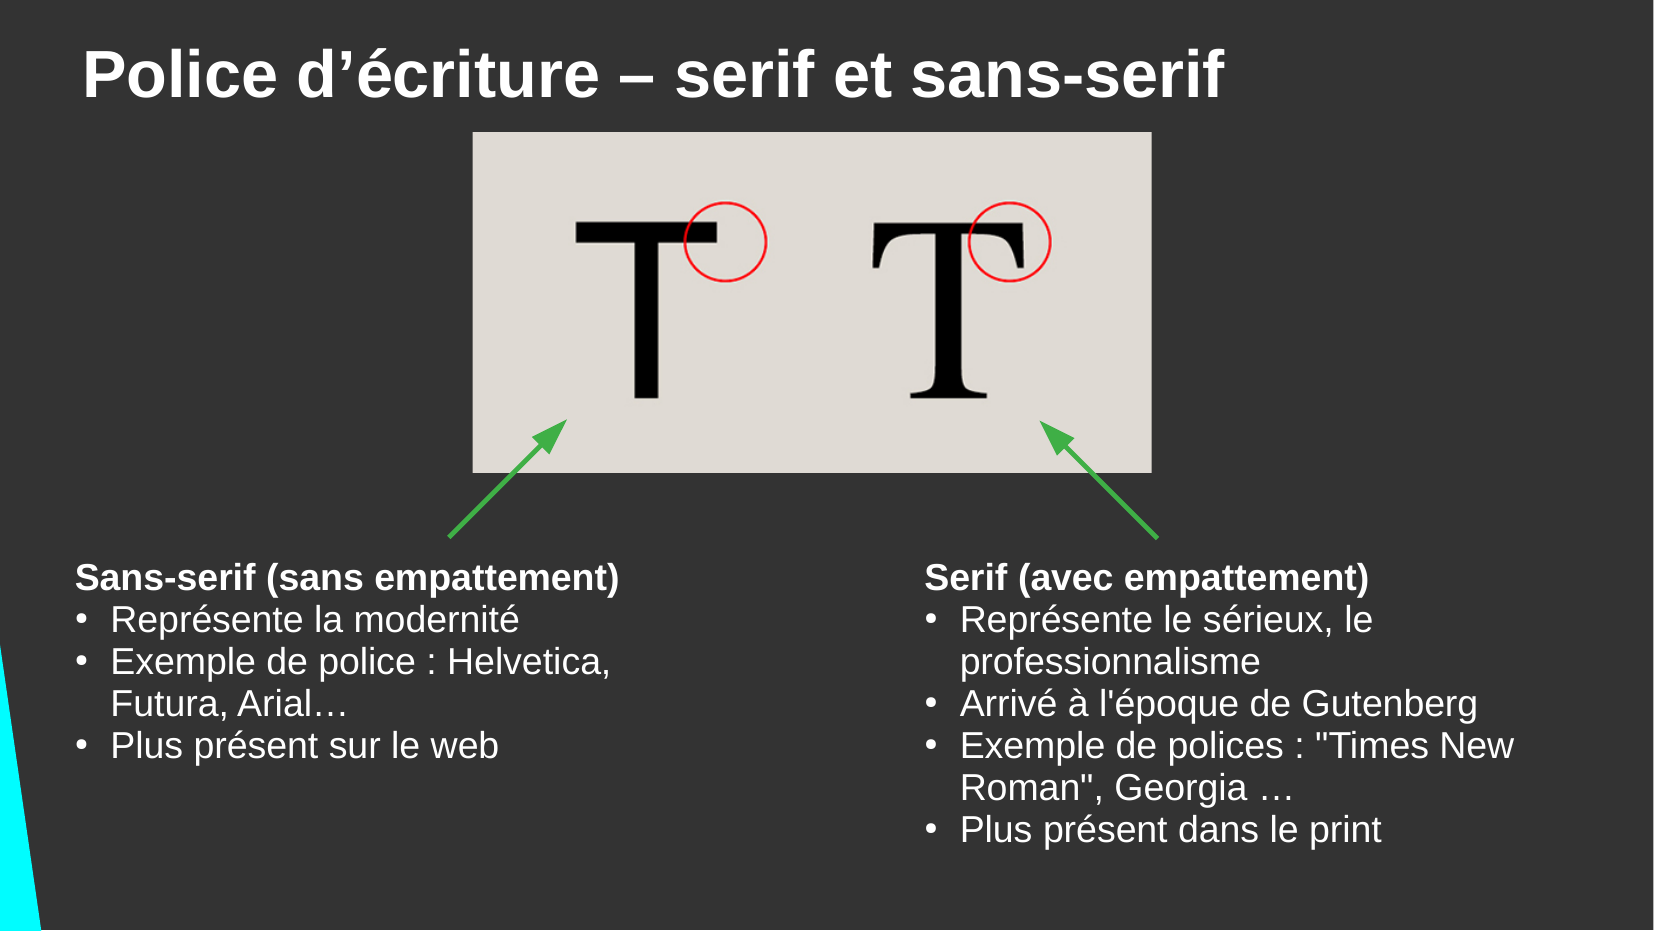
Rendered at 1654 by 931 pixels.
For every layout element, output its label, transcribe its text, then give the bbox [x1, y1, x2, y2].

text_box [0, 644, 42, 931]
picture [472, 132, 1152, 473]
text_box Serif (avec empattement) Représente le sérieux, le professionnalisme Arrivé à l'époque de Gutenberg Exemple de polices : "Times New Roman", Georgia … Plus présent dans le print [909, 549, 1607, 859]
text_box Sans-serif (sans empattement) Représente la modernité Exemple de police : Helvetica, Futura, Arial… Plus présent sur le web [60, 549, 650, 774]
title Police d’écriture – serif et sans-serif [82, 37, 1571, 122]
